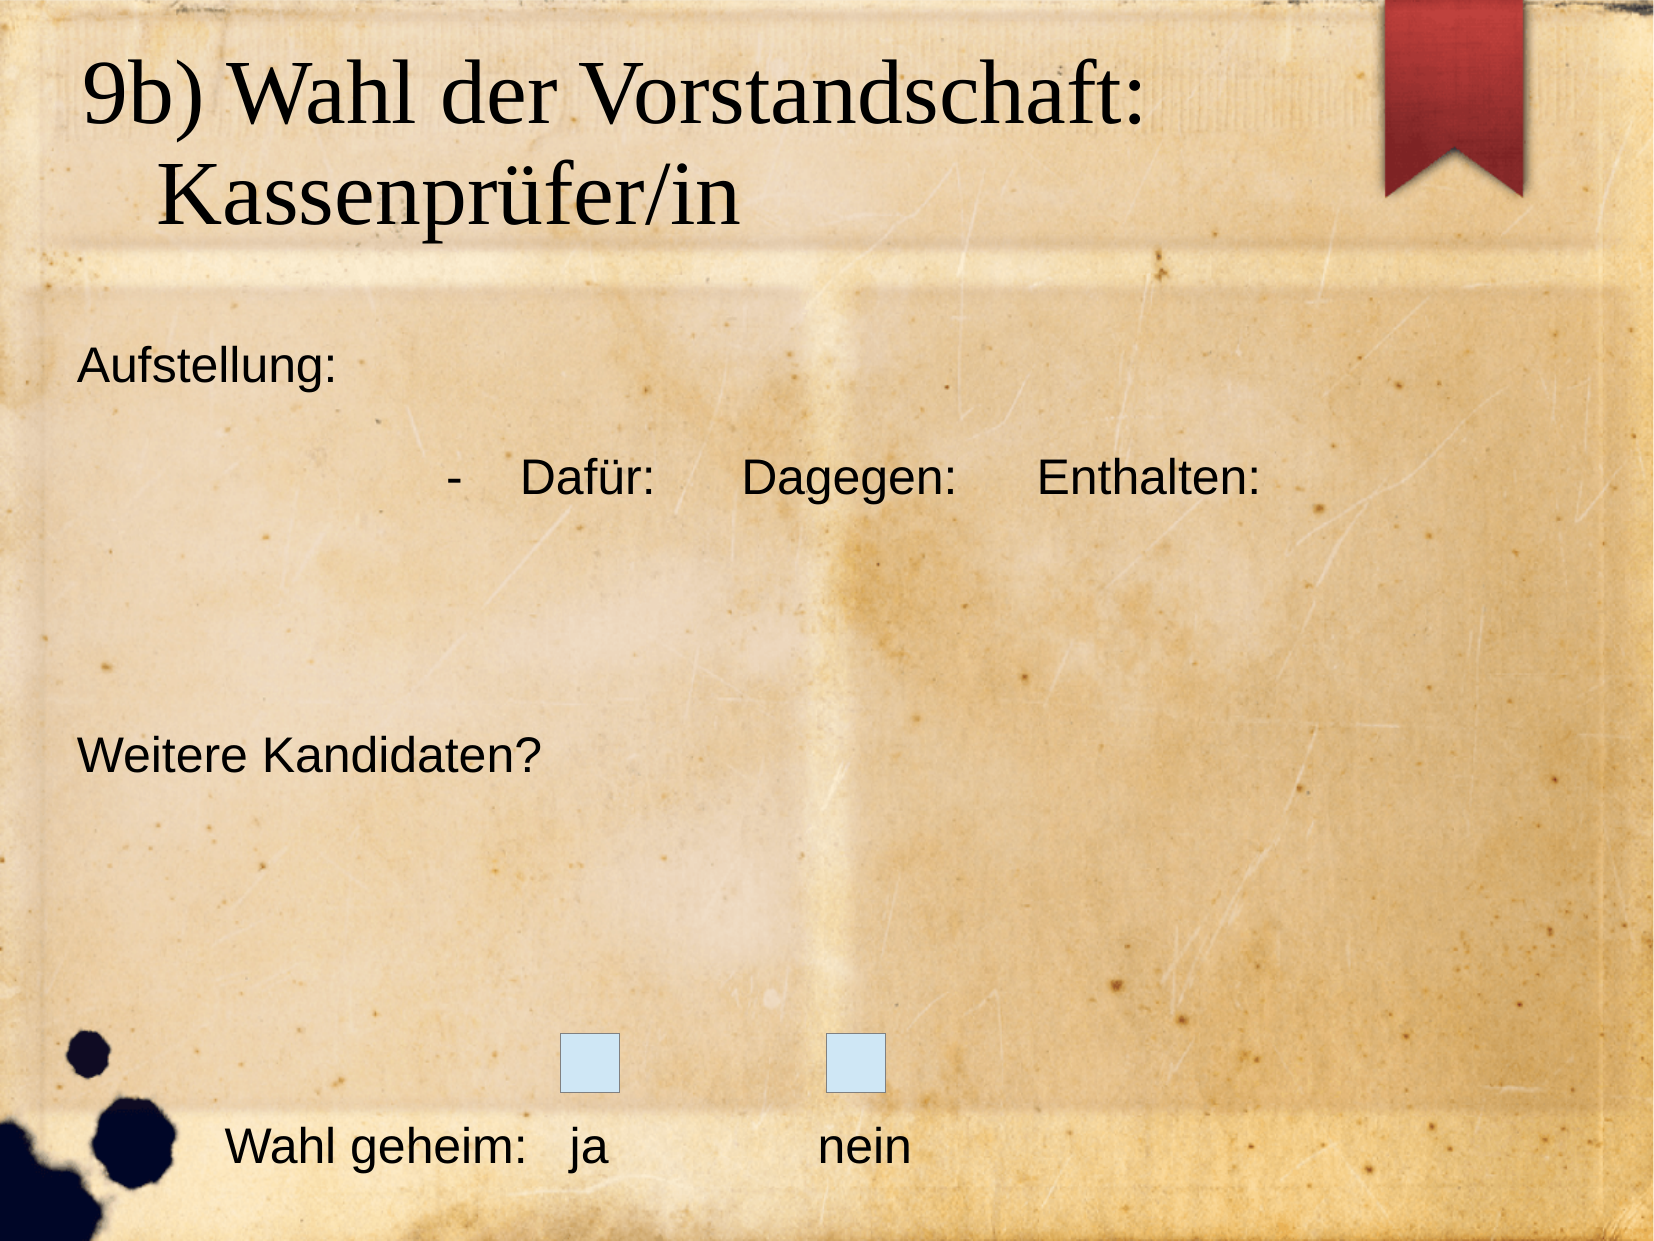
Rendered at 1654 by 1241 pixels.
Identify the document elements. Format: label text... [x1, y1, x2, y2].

text_box [826, 1033, 886, 1093]
text_box Aufstellung: - Dafür: Dagegen: Enthalten: Weitere Kandidaten? Wahl geheim: ja nein [62, 330, 1505, 1241]
title 9b) Wahl der Vorstandschaft: Kassenprüfer/in [82, 41, 1347, 245]
picture [0, 0, 1654, 1241]
text_box [560, 1033, 620, 1093]
